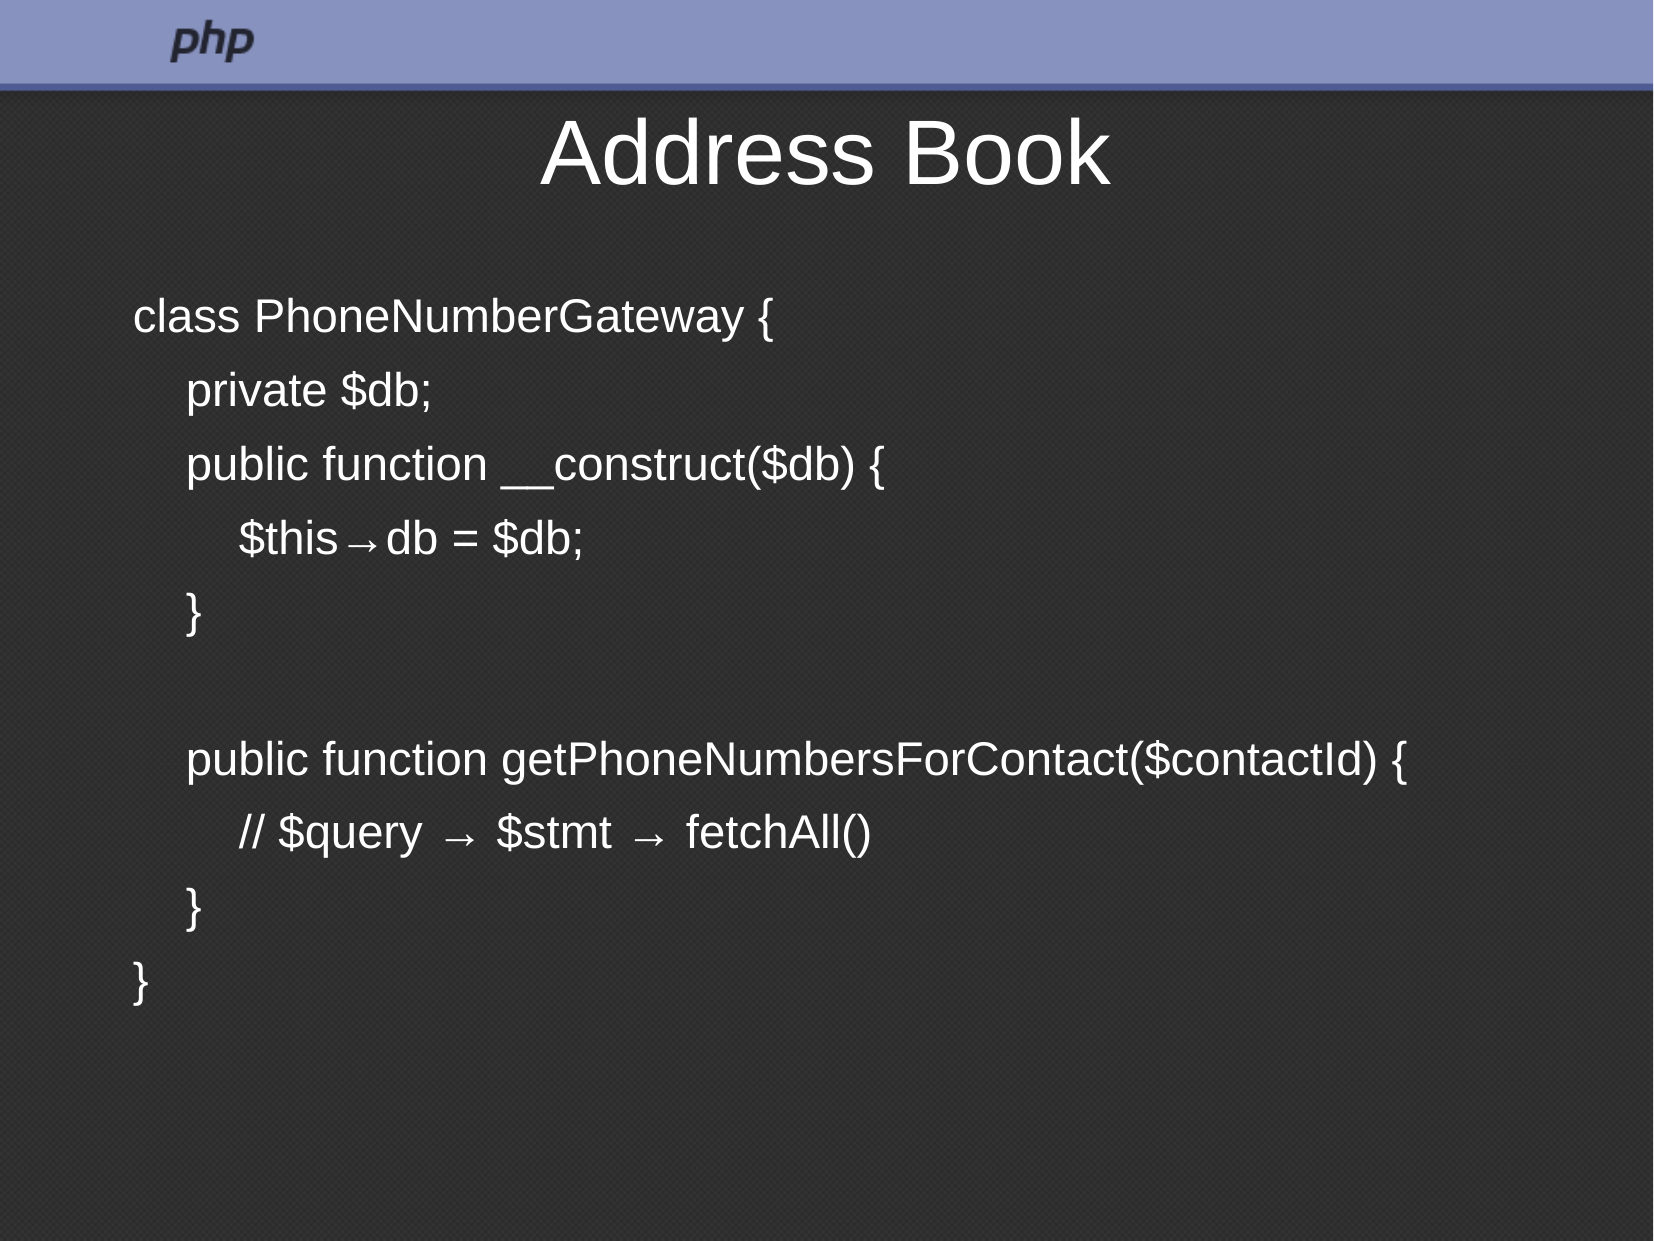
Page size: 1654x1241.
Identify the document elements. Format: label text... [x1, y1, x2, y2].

list class PhoneNumberGateway { private $db; public function __construct($db) { $this→db = $db; } public function getPhoneNumbersForContact($contactId) { // $query → $stmt → fetchAll() } } [82, 290, 1571, 1010]
title Address Book [82, 49, 1571, 257]
picture [0, 0, 1654, 1241]
